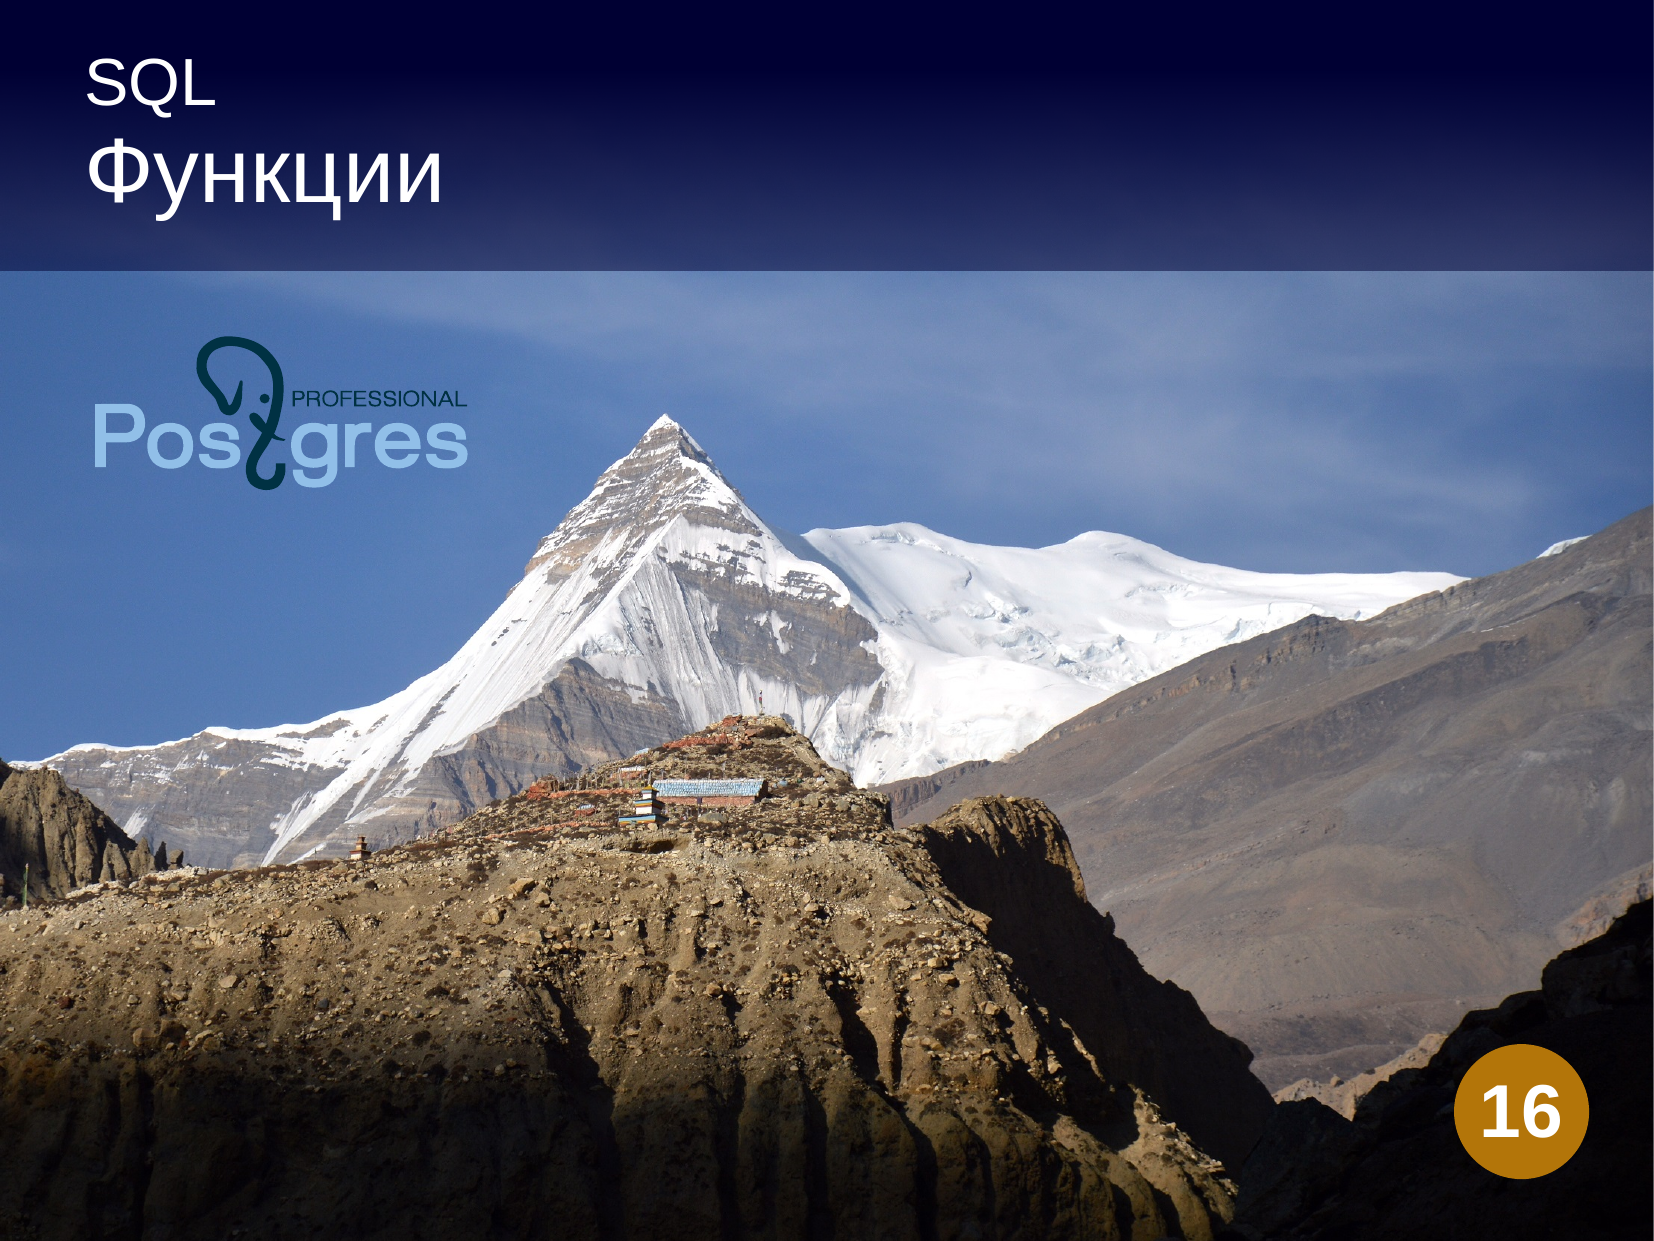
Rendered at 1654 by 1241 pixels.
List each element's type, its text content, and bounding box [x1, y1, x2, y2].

text_box 16 [1454, 1044, 1590, 1180]
picture [0, 271, 1654, 1241]
title SQL Функции [84, 44, 1636, 251]
